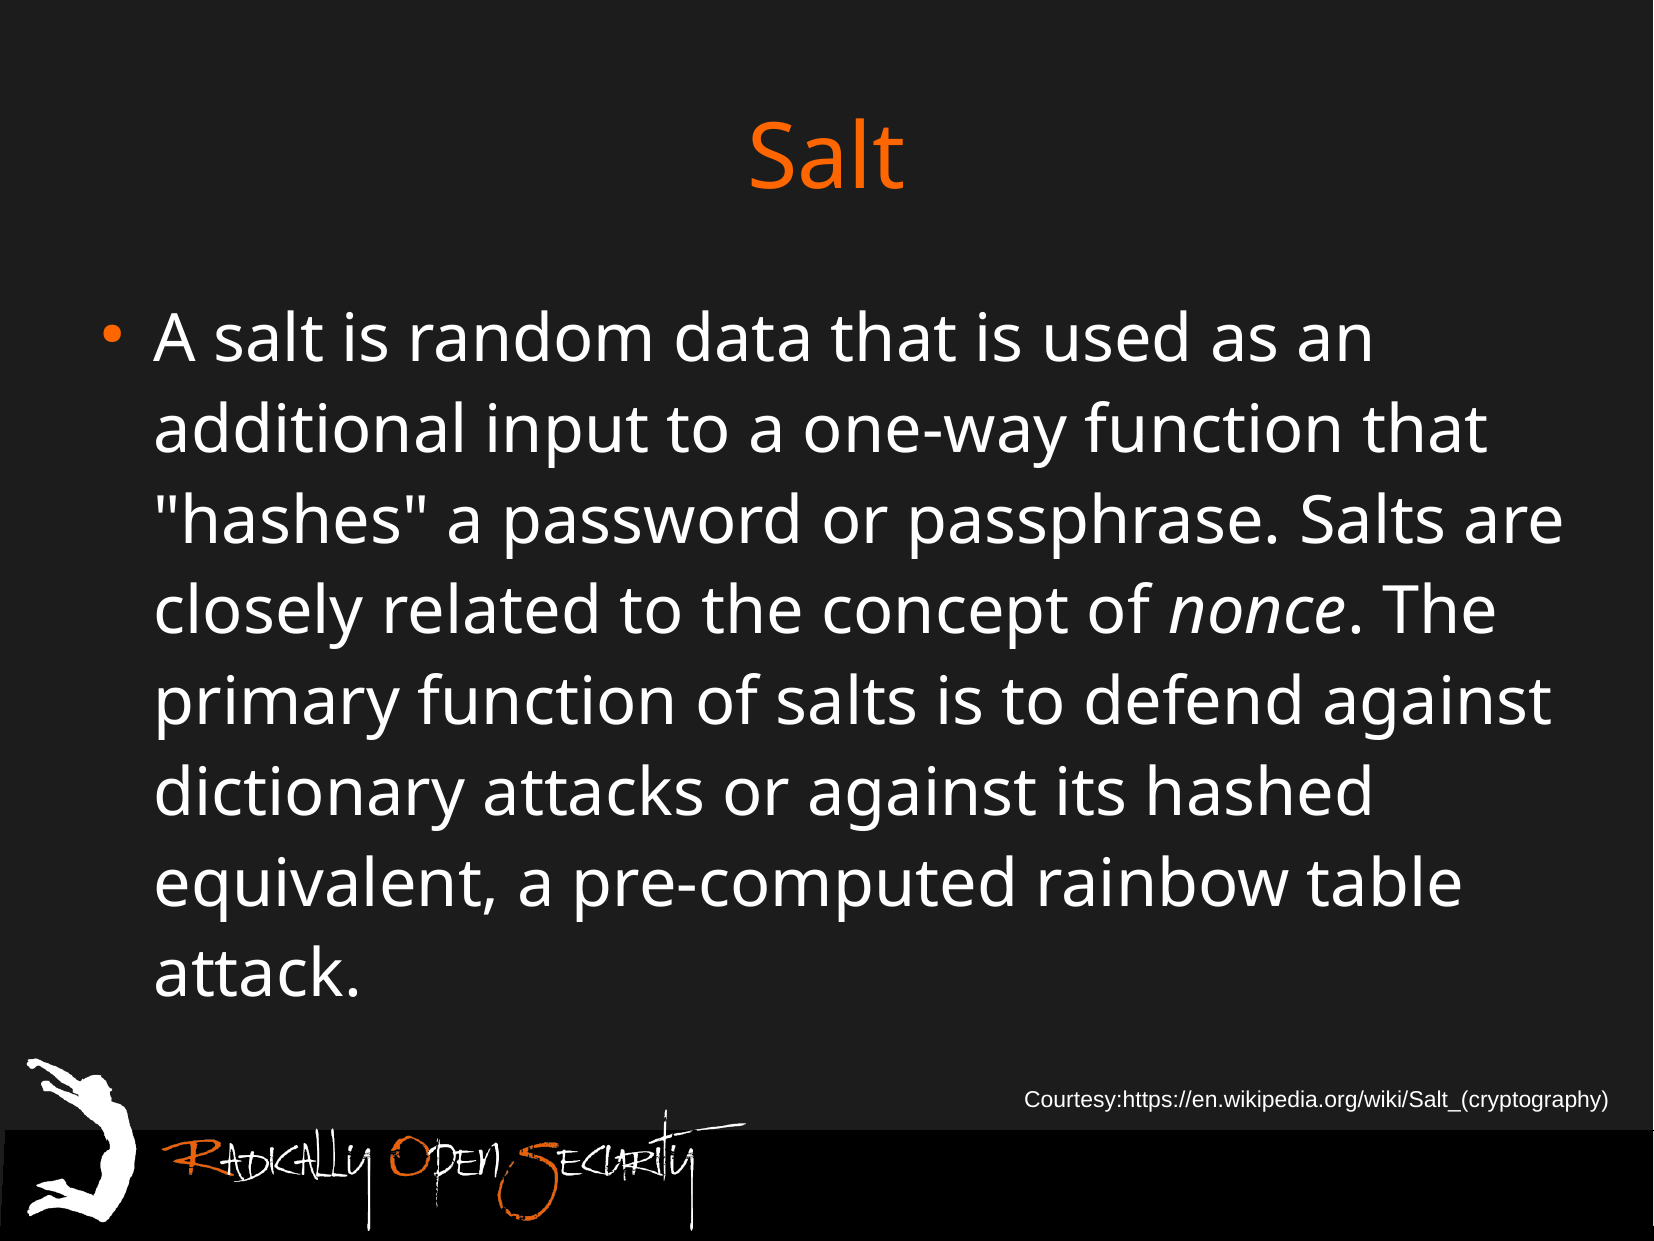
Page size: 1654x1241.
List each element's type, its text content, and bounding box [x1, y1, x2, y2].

text_box Courtesy:https://en.wikipedia.org/wiki/Salt_(cryptography) [1009, 1078, 1645, 1122]
list A salt is random data that is used as an additional input to a one-way function that "hashes" a password or passphrase. Salts are closely related to the concept of nonce. The primary function of salts is to defend against dictionary attacks or against its hashed equivalent, a pre-computed rainbow table attack. [82, 290, 1571, 1017]
title Salt [82, 49, 1571, 257]
picture [0, 1022, 778, 1241]
